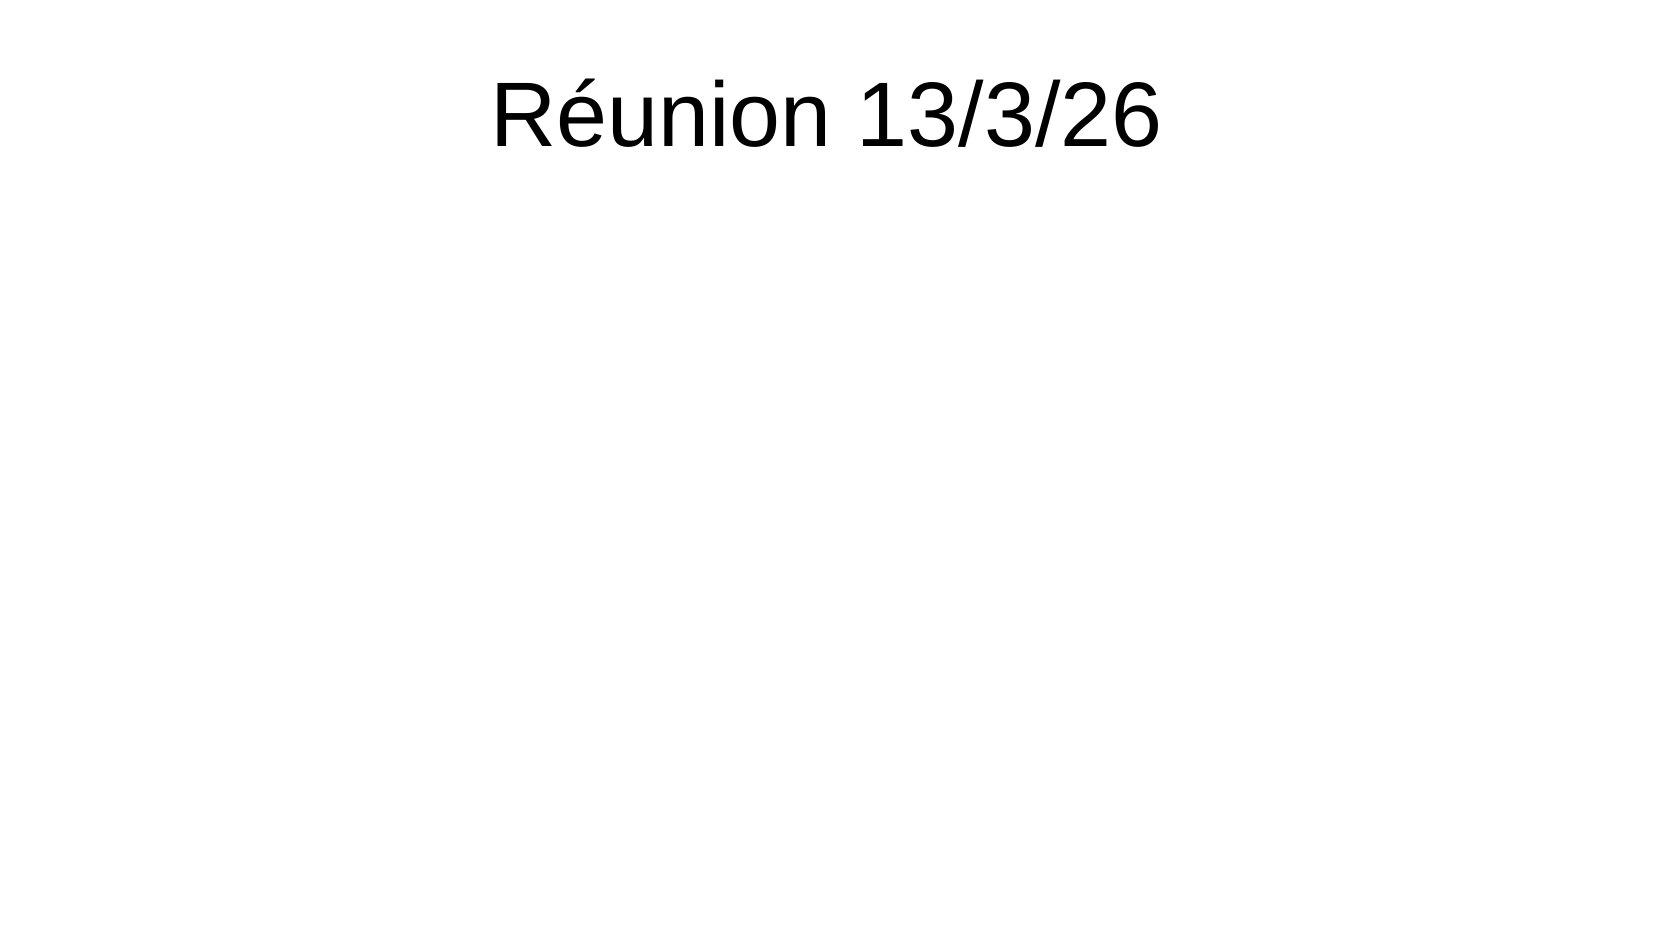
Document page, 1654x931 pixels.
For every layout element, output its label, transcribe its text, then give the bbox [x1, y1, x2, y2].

title Réunion 13/3/26 [82, 37, 1571, 193]
